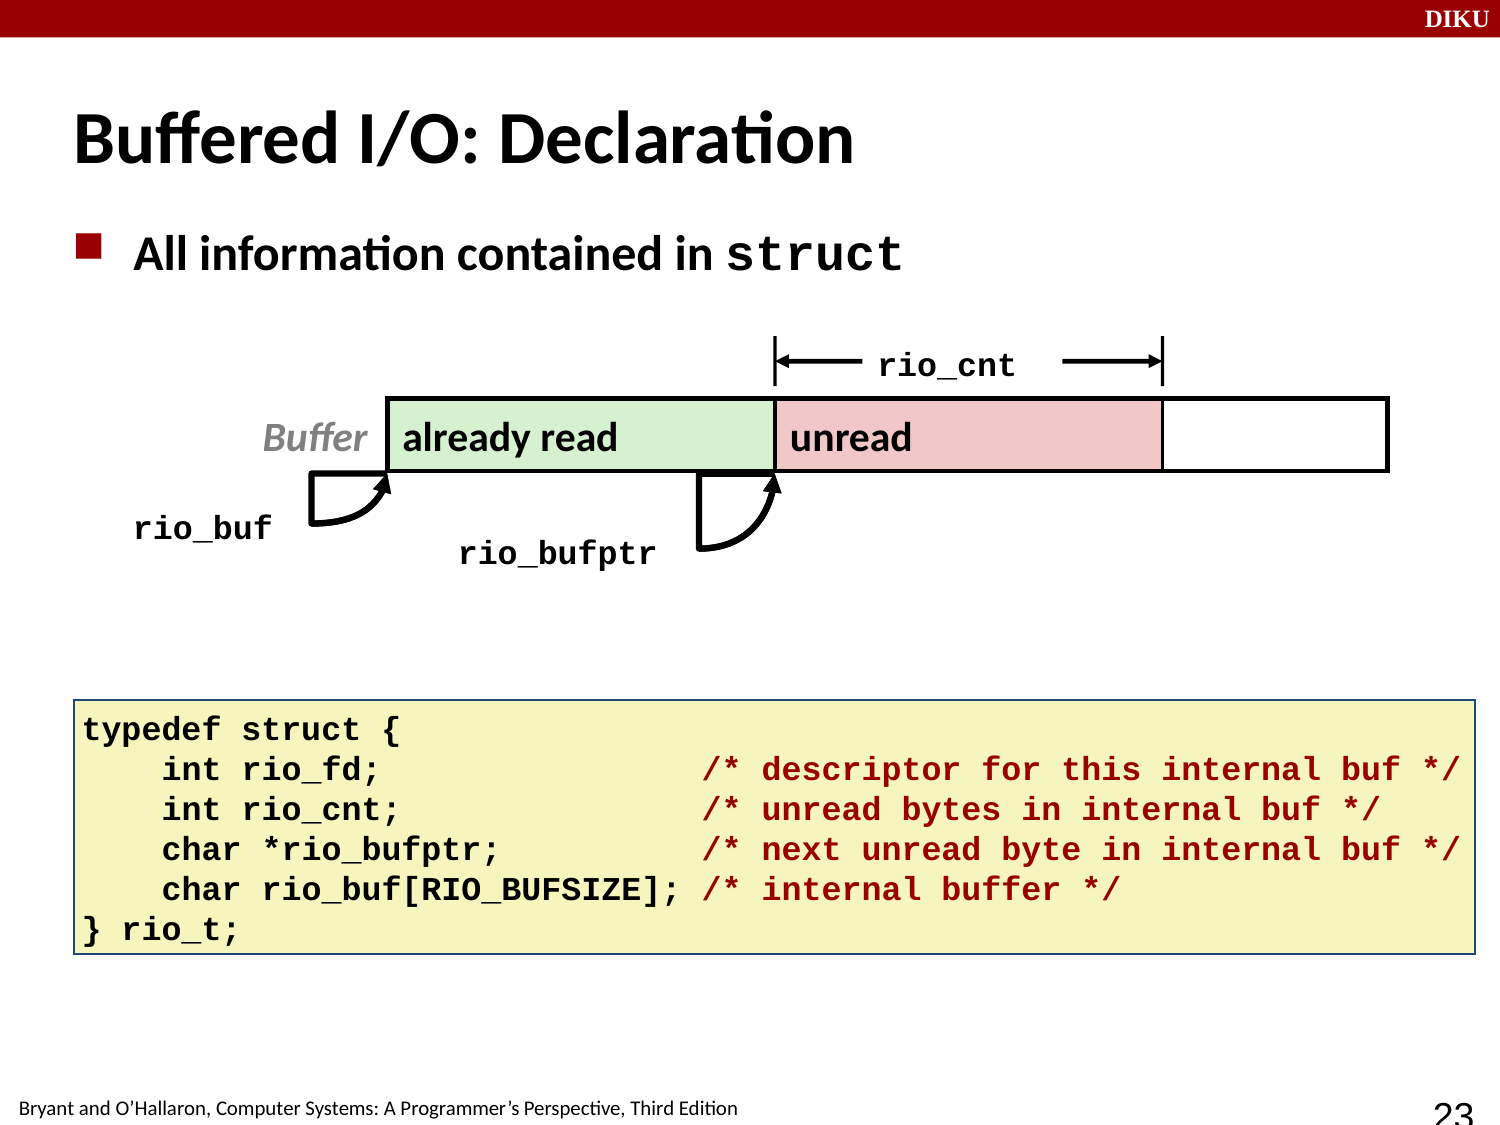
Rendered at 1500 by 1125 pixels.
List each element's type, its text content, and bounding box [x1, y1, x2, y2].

text_box Buffer [247, 402, 383, 468]
text_box rio_buf [118, 498, 289, 554]
text_box All information contained in struct [62, 212, 1425, 313]
text_box already read [390, 401, 775, 469]
text_box rio_bufptr [443, 523, 706, 579]
text_box rio_cnt [862, 336, 1063, 391]
text_box Buffered I/O: Declaration [58, 71, 1304, 197]
text_box typedef struct { int rio_fd; /* descriptor for this internal buf */ int rio_cnt; /* unread bytes in internal buf */ char *rio_bufptr; /* next unread byte in internal buf */ char rio_buf[RIO_BUFSIZE]; /* internal buffer */ } rio_t; [74, 699, 1475, 955]
text_box unread [775, 401, 1163, 469]
